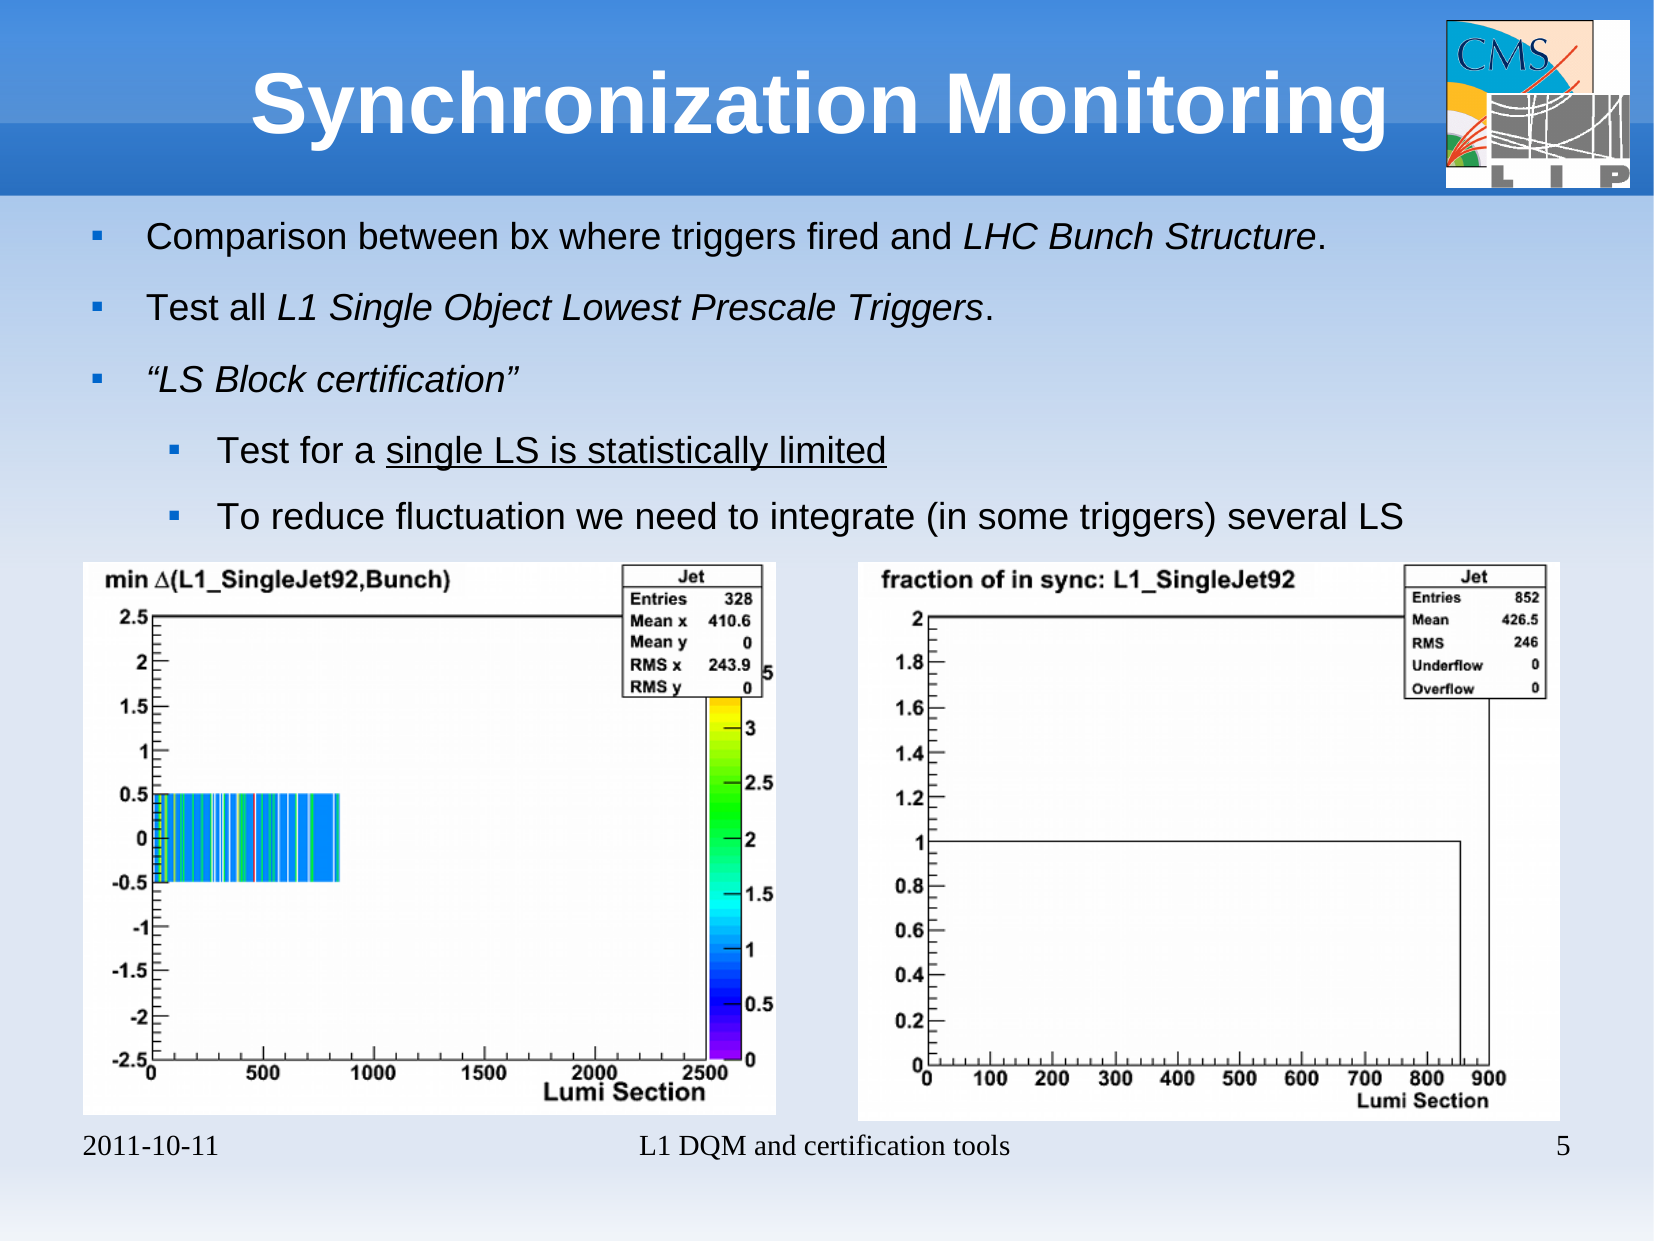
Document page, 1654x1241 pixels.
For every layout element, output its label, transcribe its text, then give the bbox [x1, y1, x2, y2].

title Synchronization Monitoring [76, 0, 1565, 208]
list Comparison between bx where triggers fired and LHC Bunch Structure. Test all L1 Single Object Lowest Prescale Triggers. “LS Block certification” Test for a single LS is statistically limited To reduce fluctuation we need to integrate (in some triggers) several LS [75, 215, 1564, 563]
picture [0, 0, 1654, 1241]
